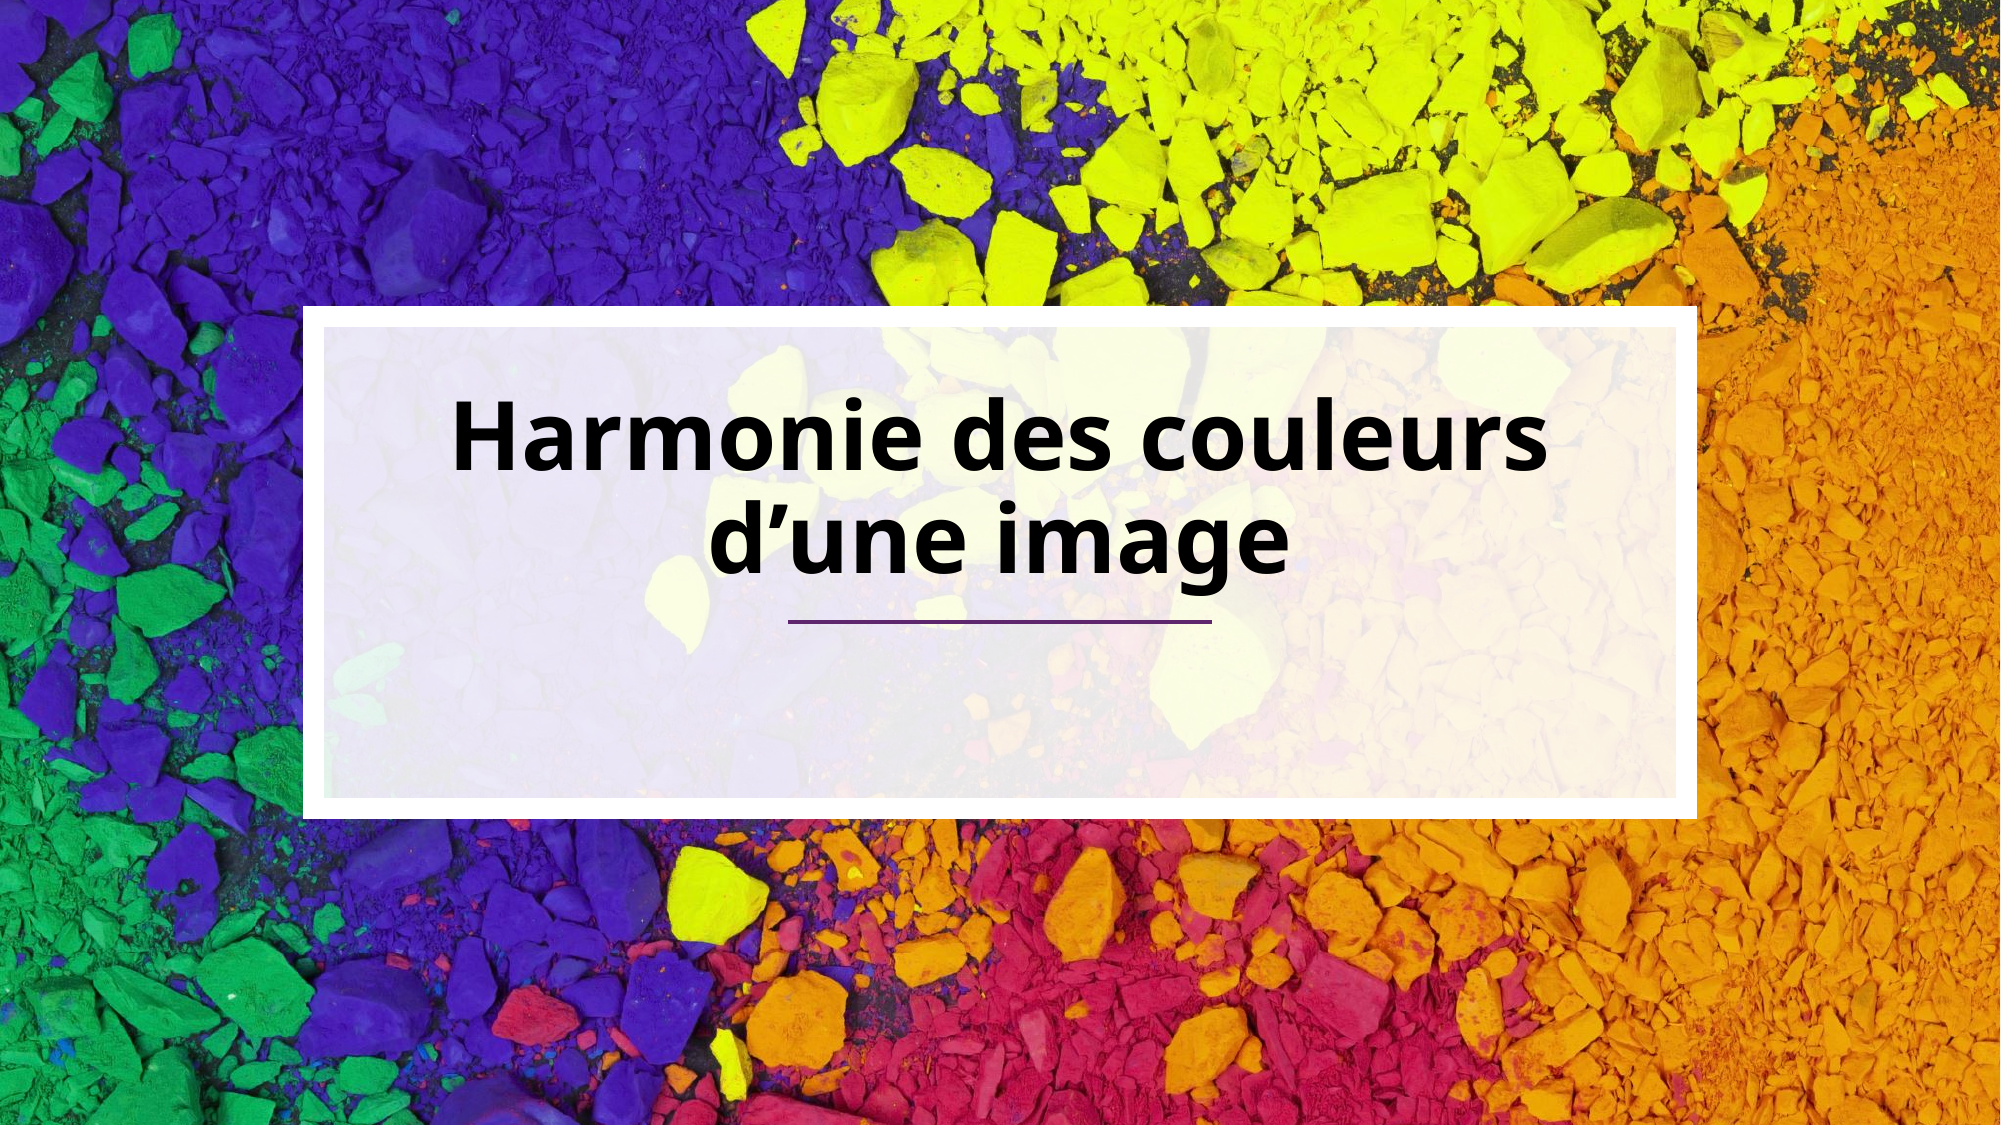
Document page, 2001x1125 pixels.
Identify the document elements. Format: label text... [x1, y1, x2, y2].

text_box [314, 316, 1686, 808]
title Harmonie des couleurs d’une image [388, 367, 1612, 602]
picture [0, 0, 2000, 1125]
